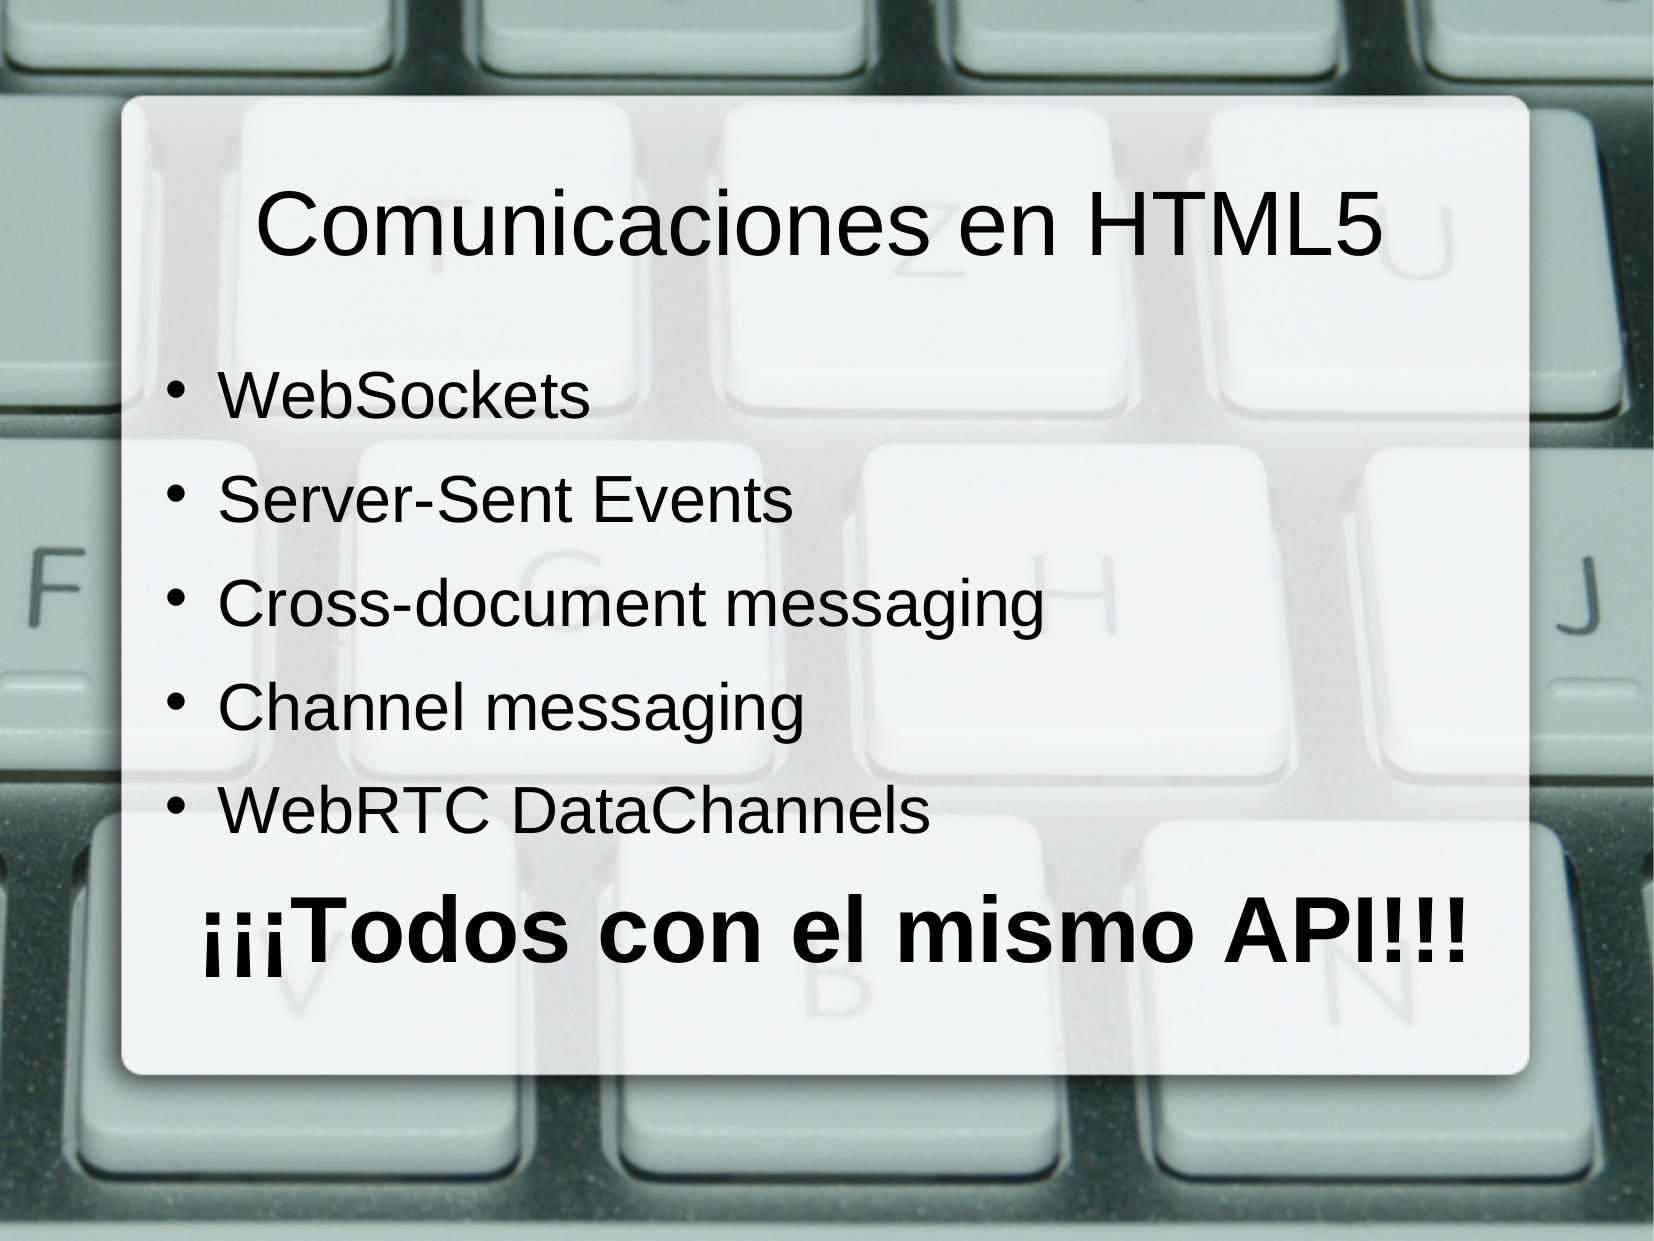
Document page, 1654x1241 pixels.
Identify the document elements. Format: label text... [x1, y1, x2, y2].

list WebSockets Server-Sent Events Cross-document messaging Channel messaging WebRTC DataChannels ¡¡¡Todos con el mismo API!!! [147, 354, 1506, 1074]
title Comunicaciones en HTML5 [135, 117, 1506, 325]
picture [0, 0, 1654, 1241]
